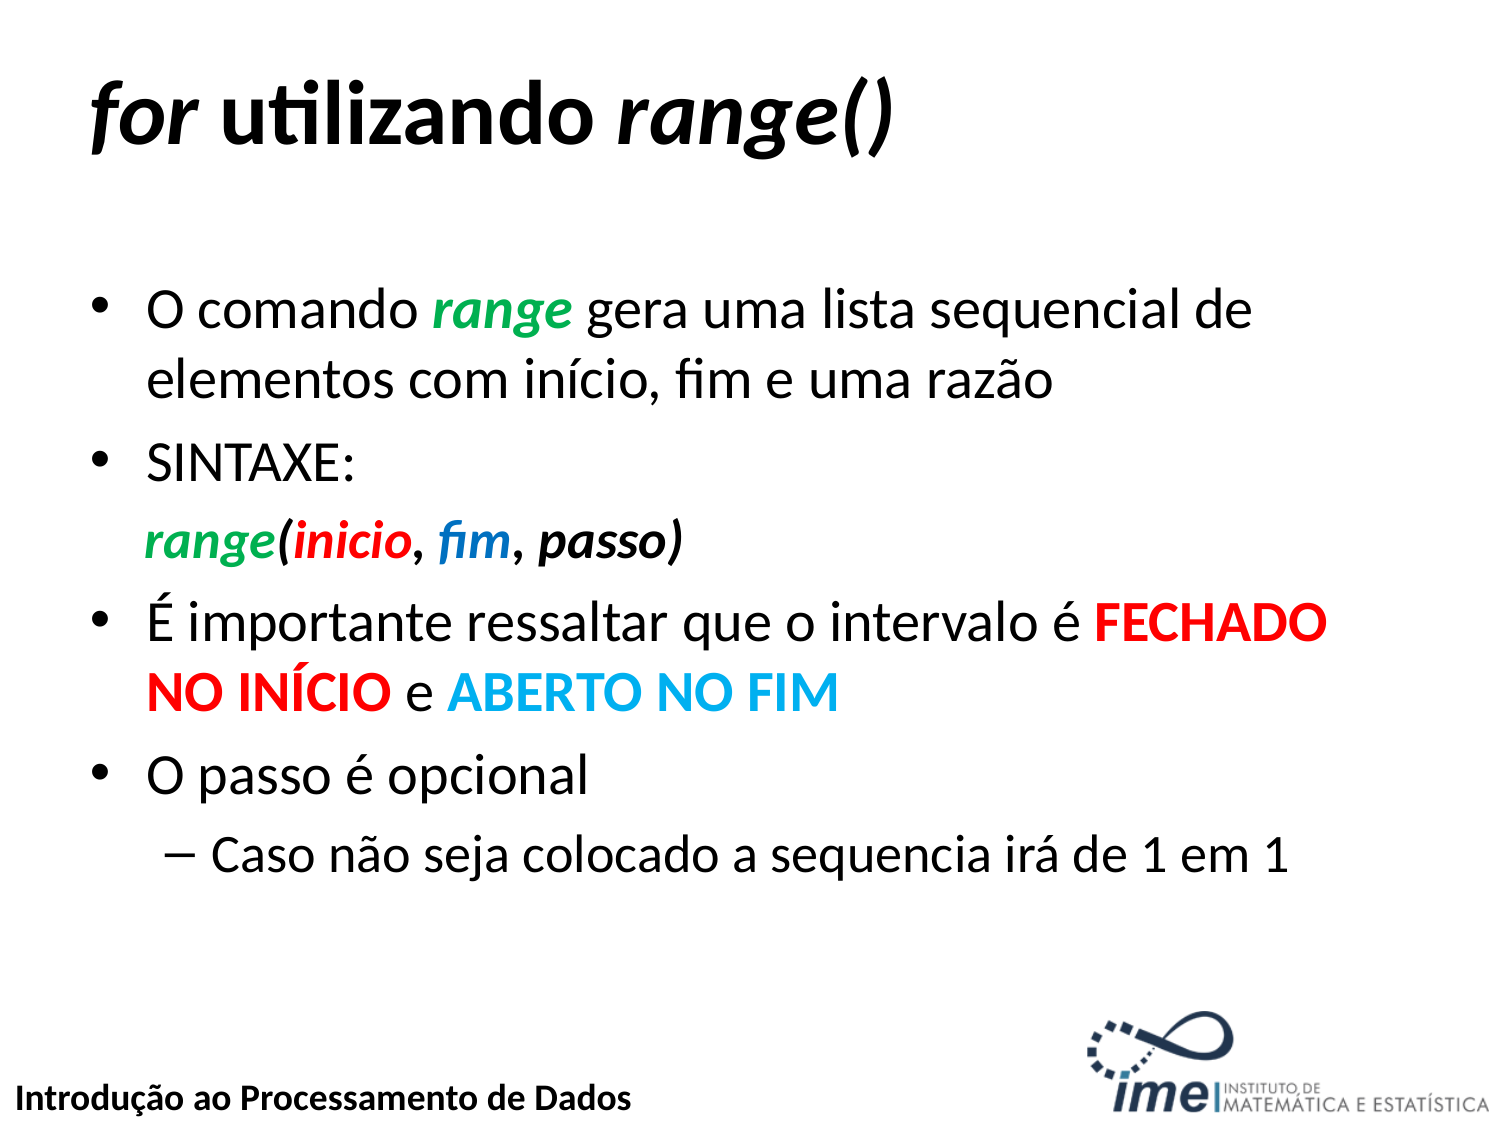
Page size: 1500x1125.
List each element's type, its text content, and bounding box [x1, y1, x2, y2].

title for utilizando range() [75, 45, 1425, 233]
picture [1086, 1011, 1495, 1115]
list O comando range gera uma lista sequencial de elementos com início, fim e uma razão SINTAXE: range(inicio, fim, passo) É importante ressaltar que o intervalo é FECHADO NO INÍCIO e ABERTO NO FIM O passo é opcional Caso não seja colocado a sequencia irá de 1 em 1 [75, 262, 1425, 1005]
